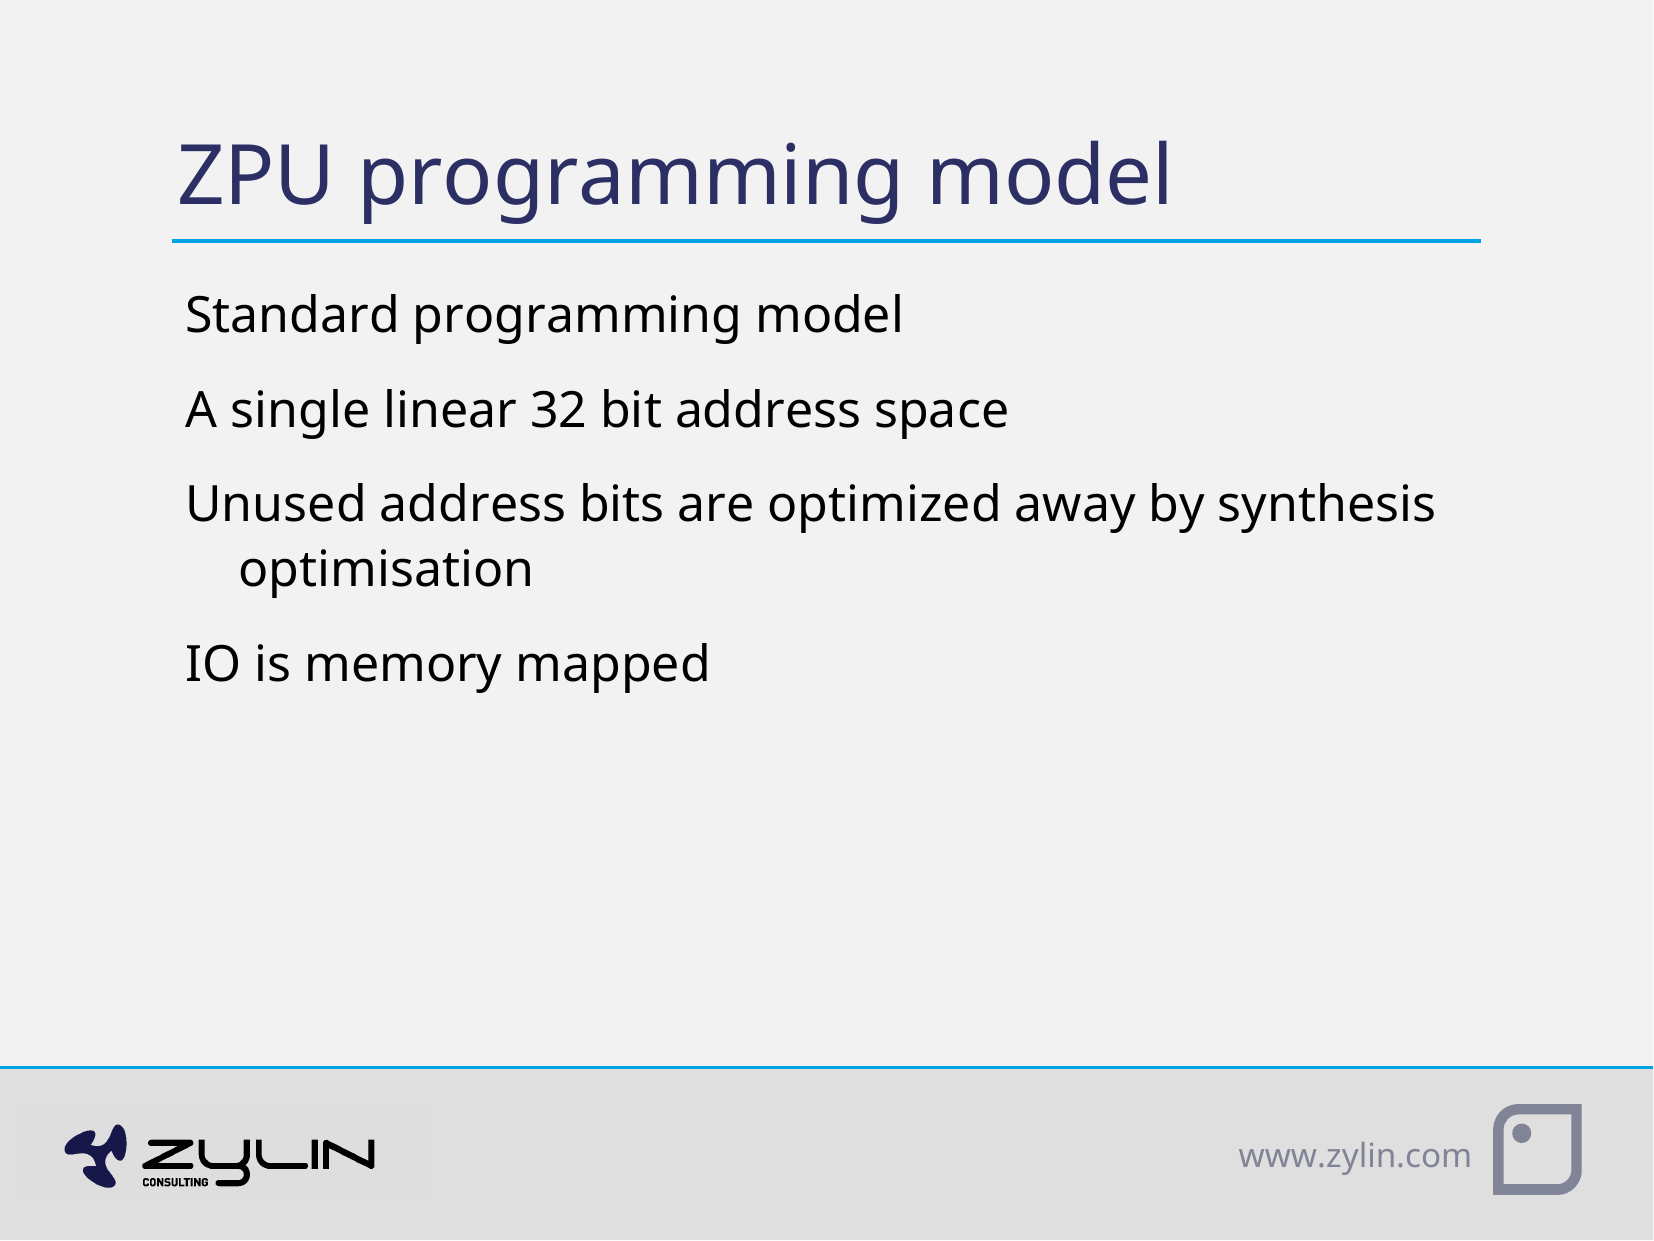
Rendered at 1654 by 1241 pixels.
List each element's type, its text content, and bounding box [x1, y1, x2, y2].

title ZPU programming model [177, 122, 1493, 223]
list Standard programming model A single linear 32 bit address space Unused address bits are optimized away by synthesis optimisation IO is memory mapped [167, 280, 1495, 1052]
picture [20, 1104, 432, 1200]
